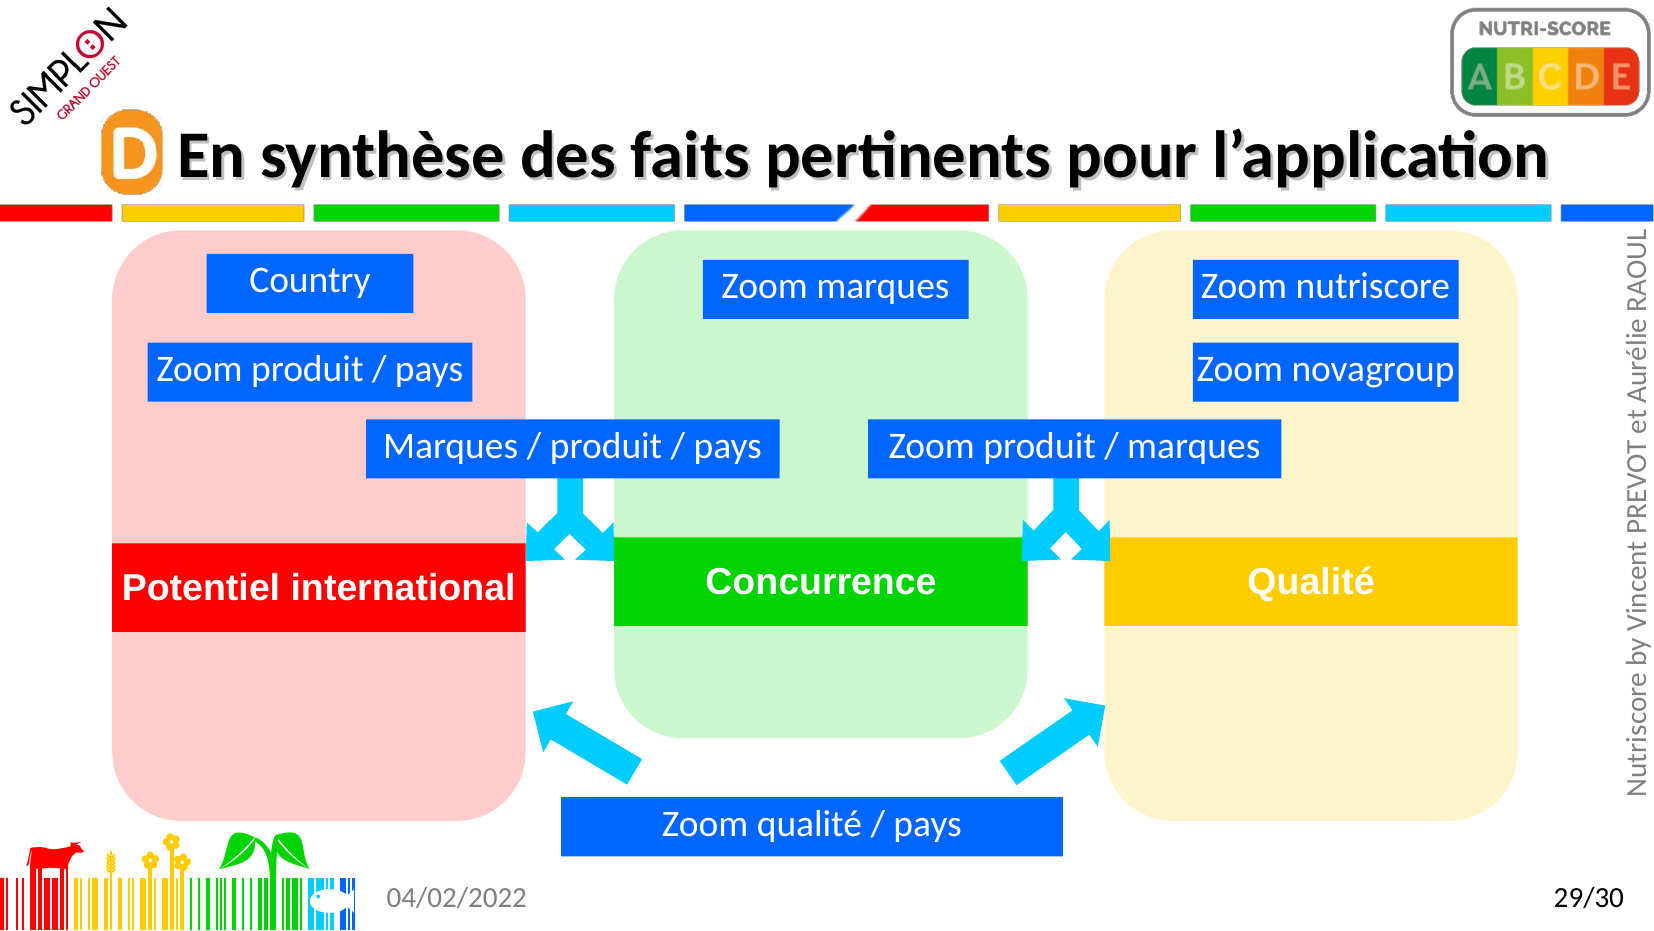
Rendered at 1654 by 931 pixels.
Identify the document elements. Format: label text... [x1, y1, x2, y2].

title En synthèse des faits pertinents pour l’application [177, 108, 1571, 213]
text_box Potentiel international [112, 543, 526, 632]
picture [0, 826, 355, 930]
text_box Concurrence [614, 537, 1028, 626]
picture [1448, 4, 1654, 119]
picture [100, 106, 165, 195]
text_box [112, 632, 526, 821]
text_box [532, 701, 643, 785]
text_box [999, 626, 1518, 821]
picture [2, 2, 147, 147]
text_box [112, 230, 1518, 562]
text_box Zoom nutriscore [1192, 259, 1459, 319]
text_box Country [206, 253, 414, 313]
text_box Zoom marques [702, 259, 969, 319]
text_box Zoom qualité / pays [561, 797, 1063, 857]
text_box Marques / produit / pays [366, 419, 780, 479]
text_box Qualité [1104, 537, 1518, 626]
picture [0, 200, 1654, 225]
text_box [614, 626, 1028, 739]
text_box Zoom produit / marques [868, 419, 1282, 479]
text_box Zoom produit / pays [147, 342, 473, 402]
text_box Zoom novagroup [1192, 342, 1459, 402]
